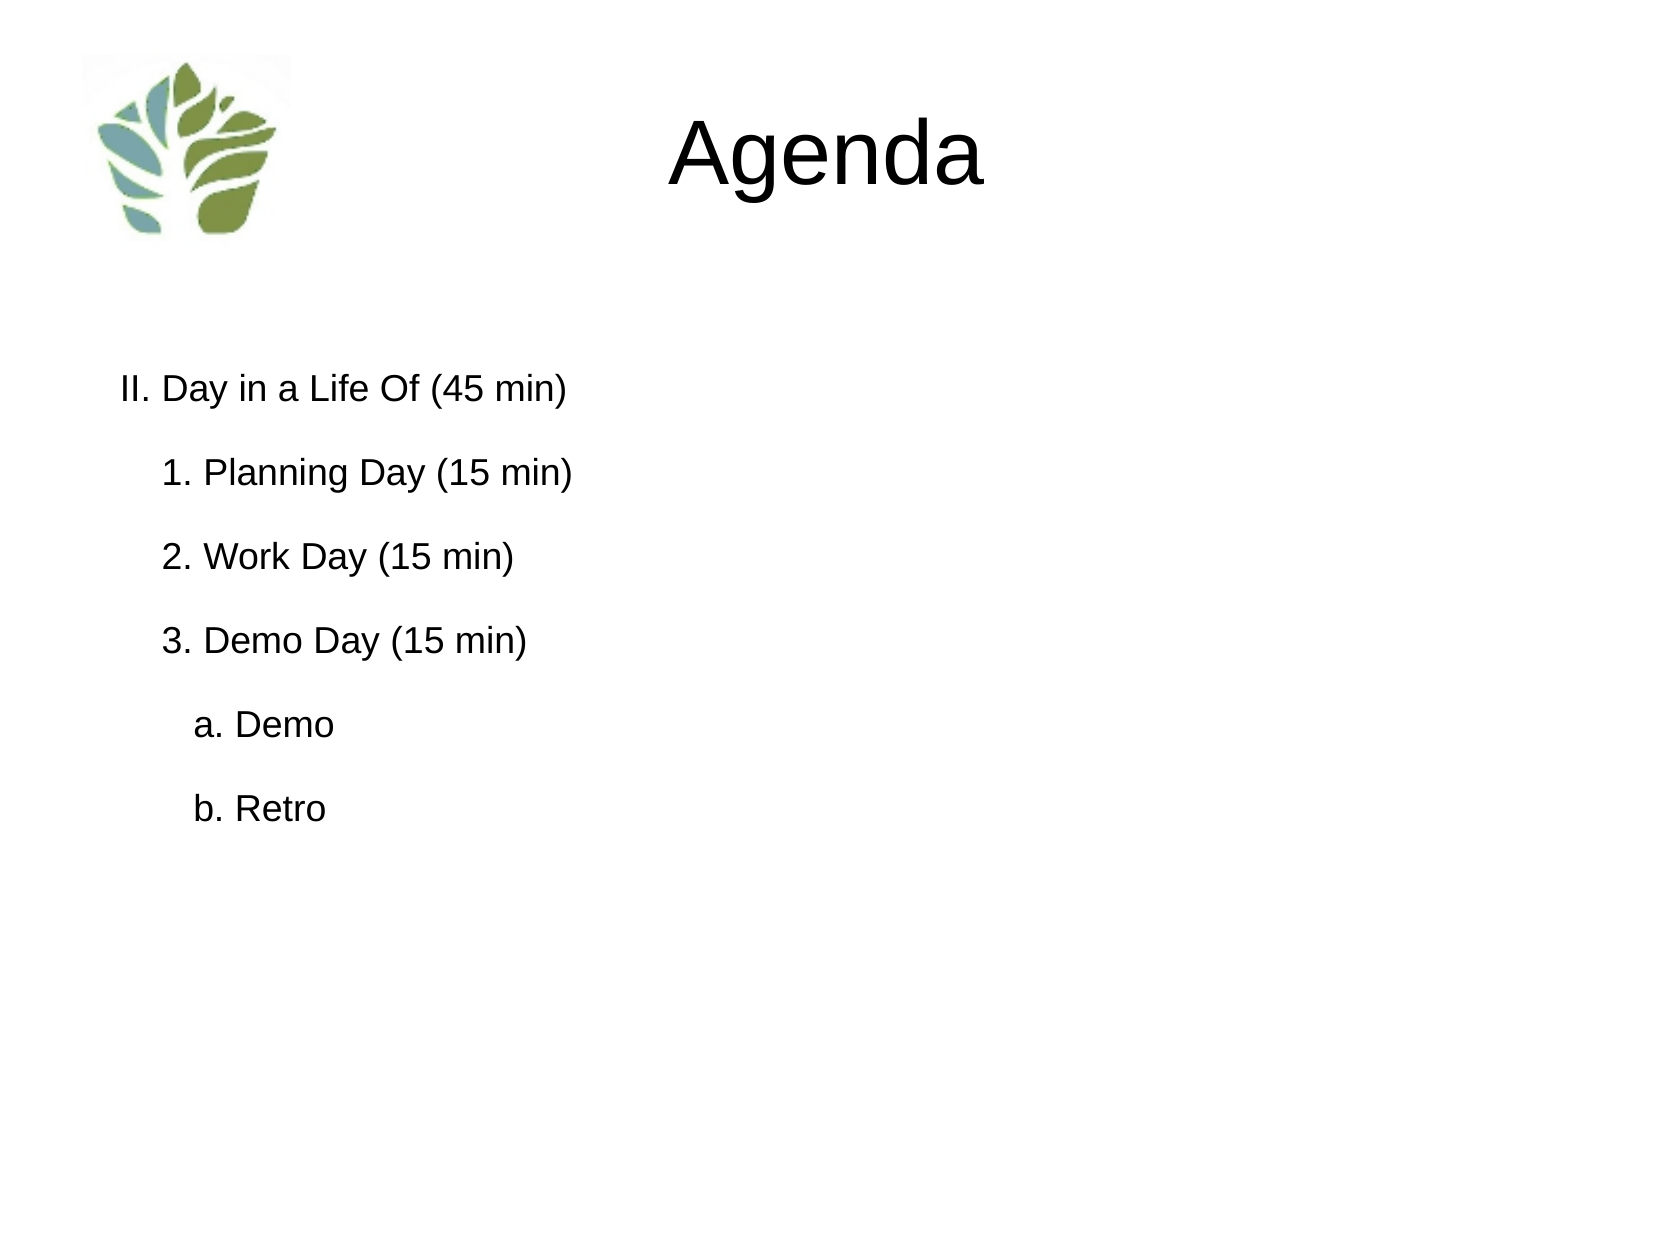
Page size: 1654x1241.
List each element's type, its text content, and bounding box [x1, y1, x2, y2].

picture [82, 49, 291, 258]
title Agenda [291, 49, 1571, 257]
text_box II. Day in a Life Of (45 min) 1. Planning Day (15 min) 2. Work Day (15 min) 3. Demo Day (15 min) a. Demo b. Retro [105, 360, 1546, 860]
